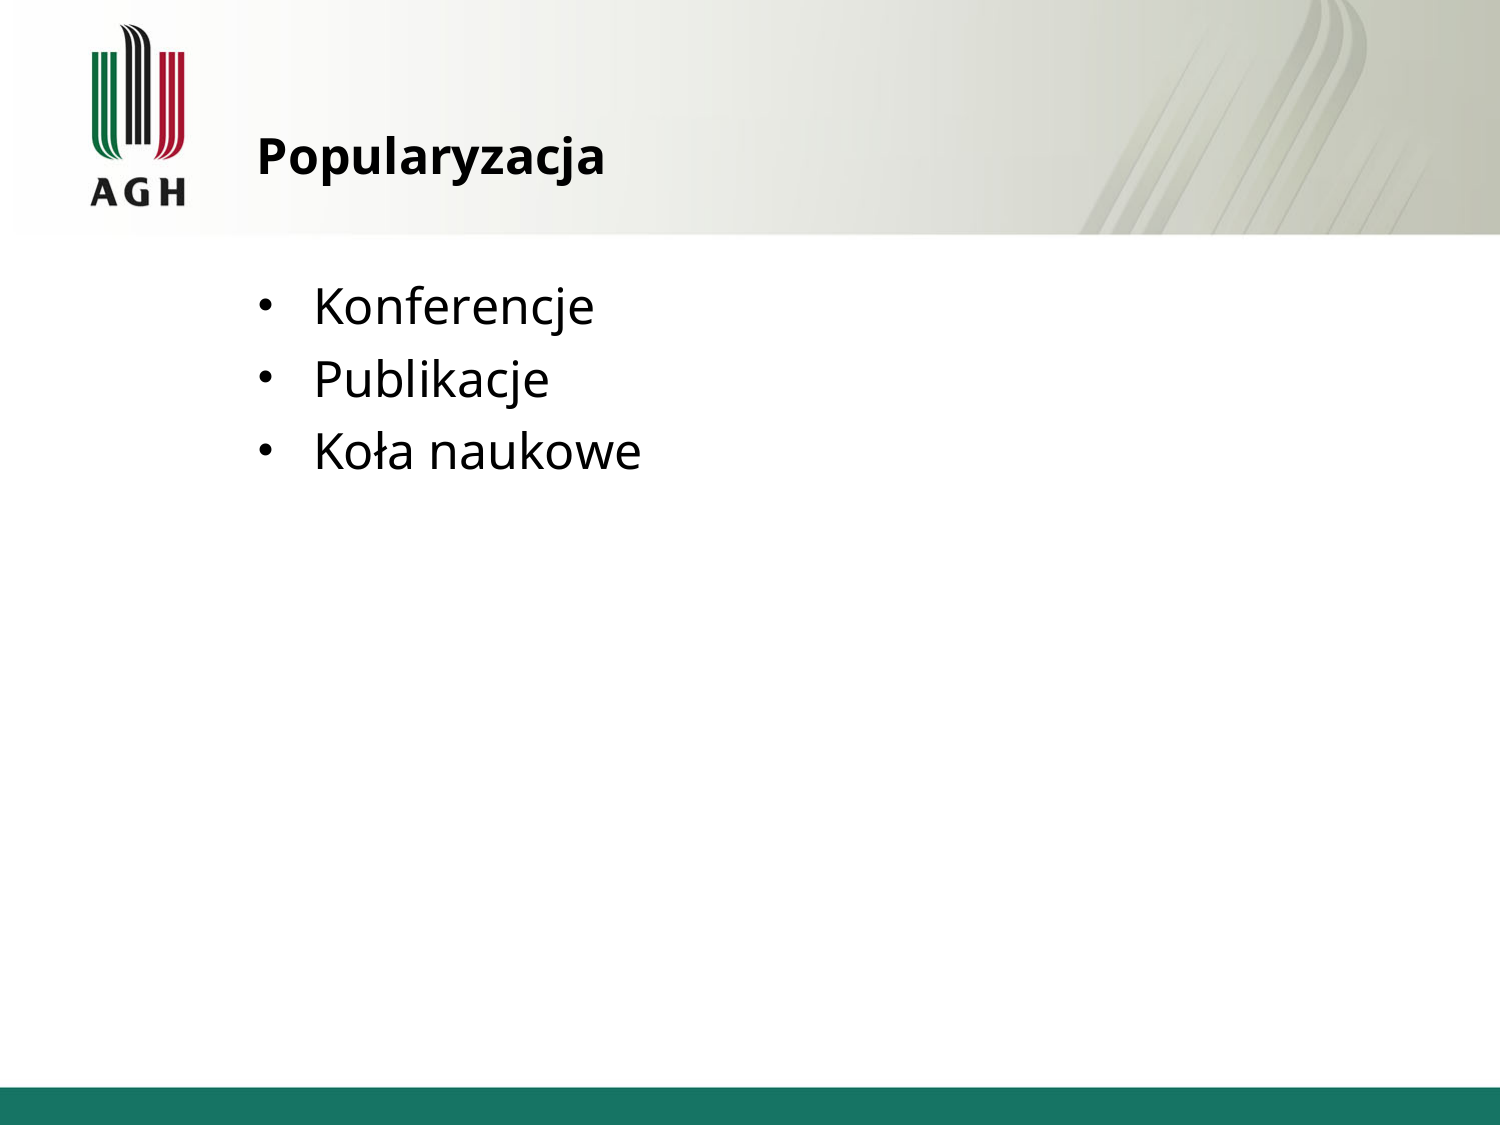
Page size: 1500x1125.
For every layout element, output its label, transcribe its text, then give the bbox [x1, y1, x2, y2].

picture [0, 0, 1500, 1125]
list Konferencje Publikacje Koła naukowe [242, 267, 1423, 1004]
title Popularyzacja [242, 77, 1423, 231]
